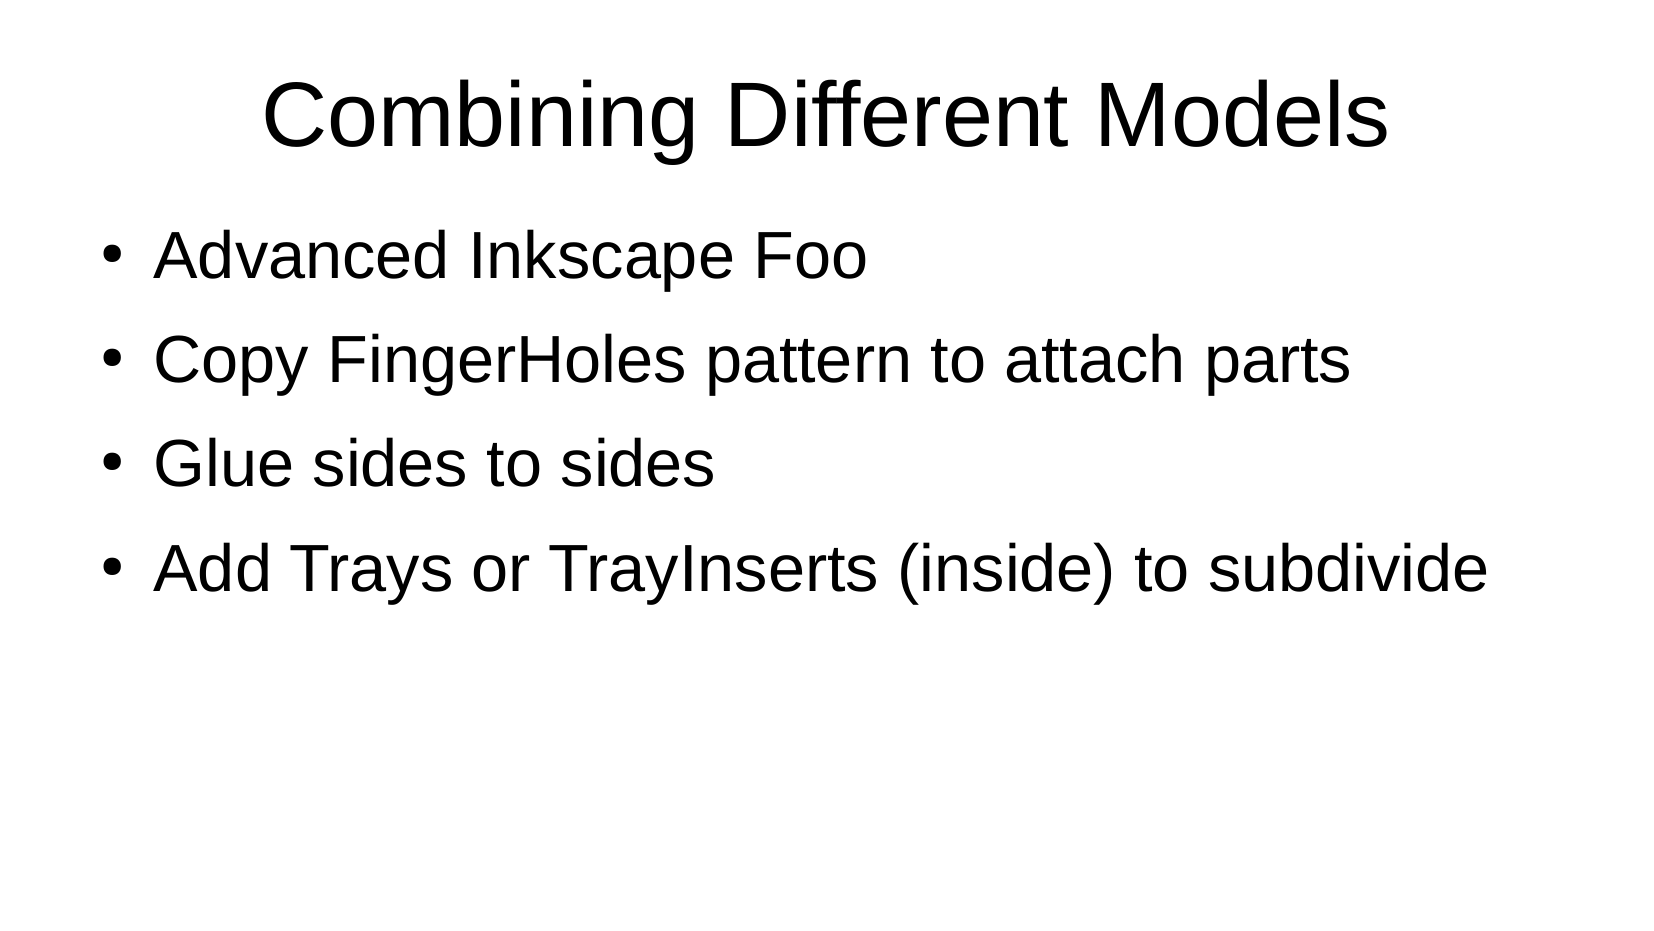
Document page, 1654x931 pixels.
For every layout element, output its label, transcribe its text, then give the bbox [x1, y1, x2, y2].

list Advanced Inkscape Foo Copy FingerHoles pattern to attach parts Glue sides to sides Add Trays or TrayInserts (inside) to subdivide [82, 217, 1571, 758]
title Combining Different Models [82, 37, 1571, 193]
